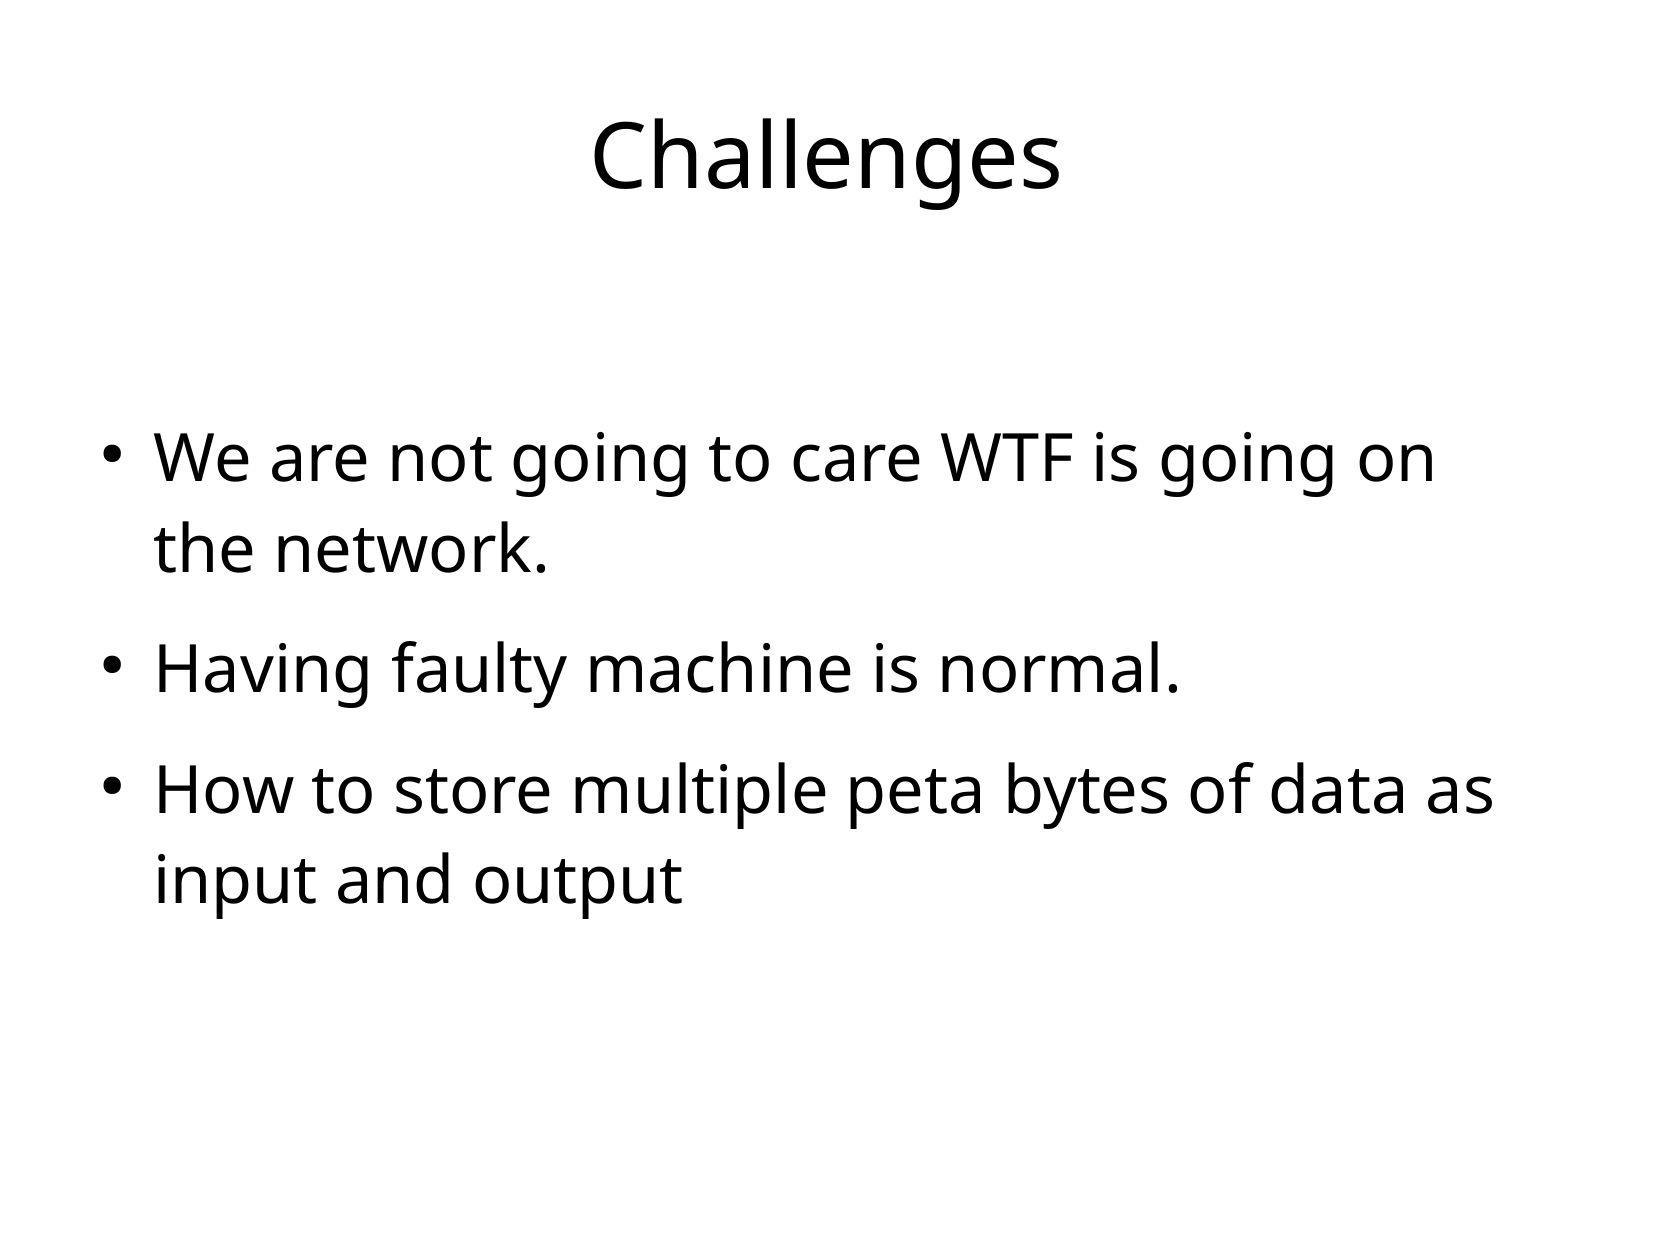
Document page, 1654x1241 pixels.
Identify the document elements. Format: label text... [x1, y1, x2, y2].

title Challenges [82, 49, 1571, 257]
list We are not going to care WTF is going on the network. Having faulty machine is normal. How to store multiple peta bytes of data as input and output [82, 290, 1538, 1010]
